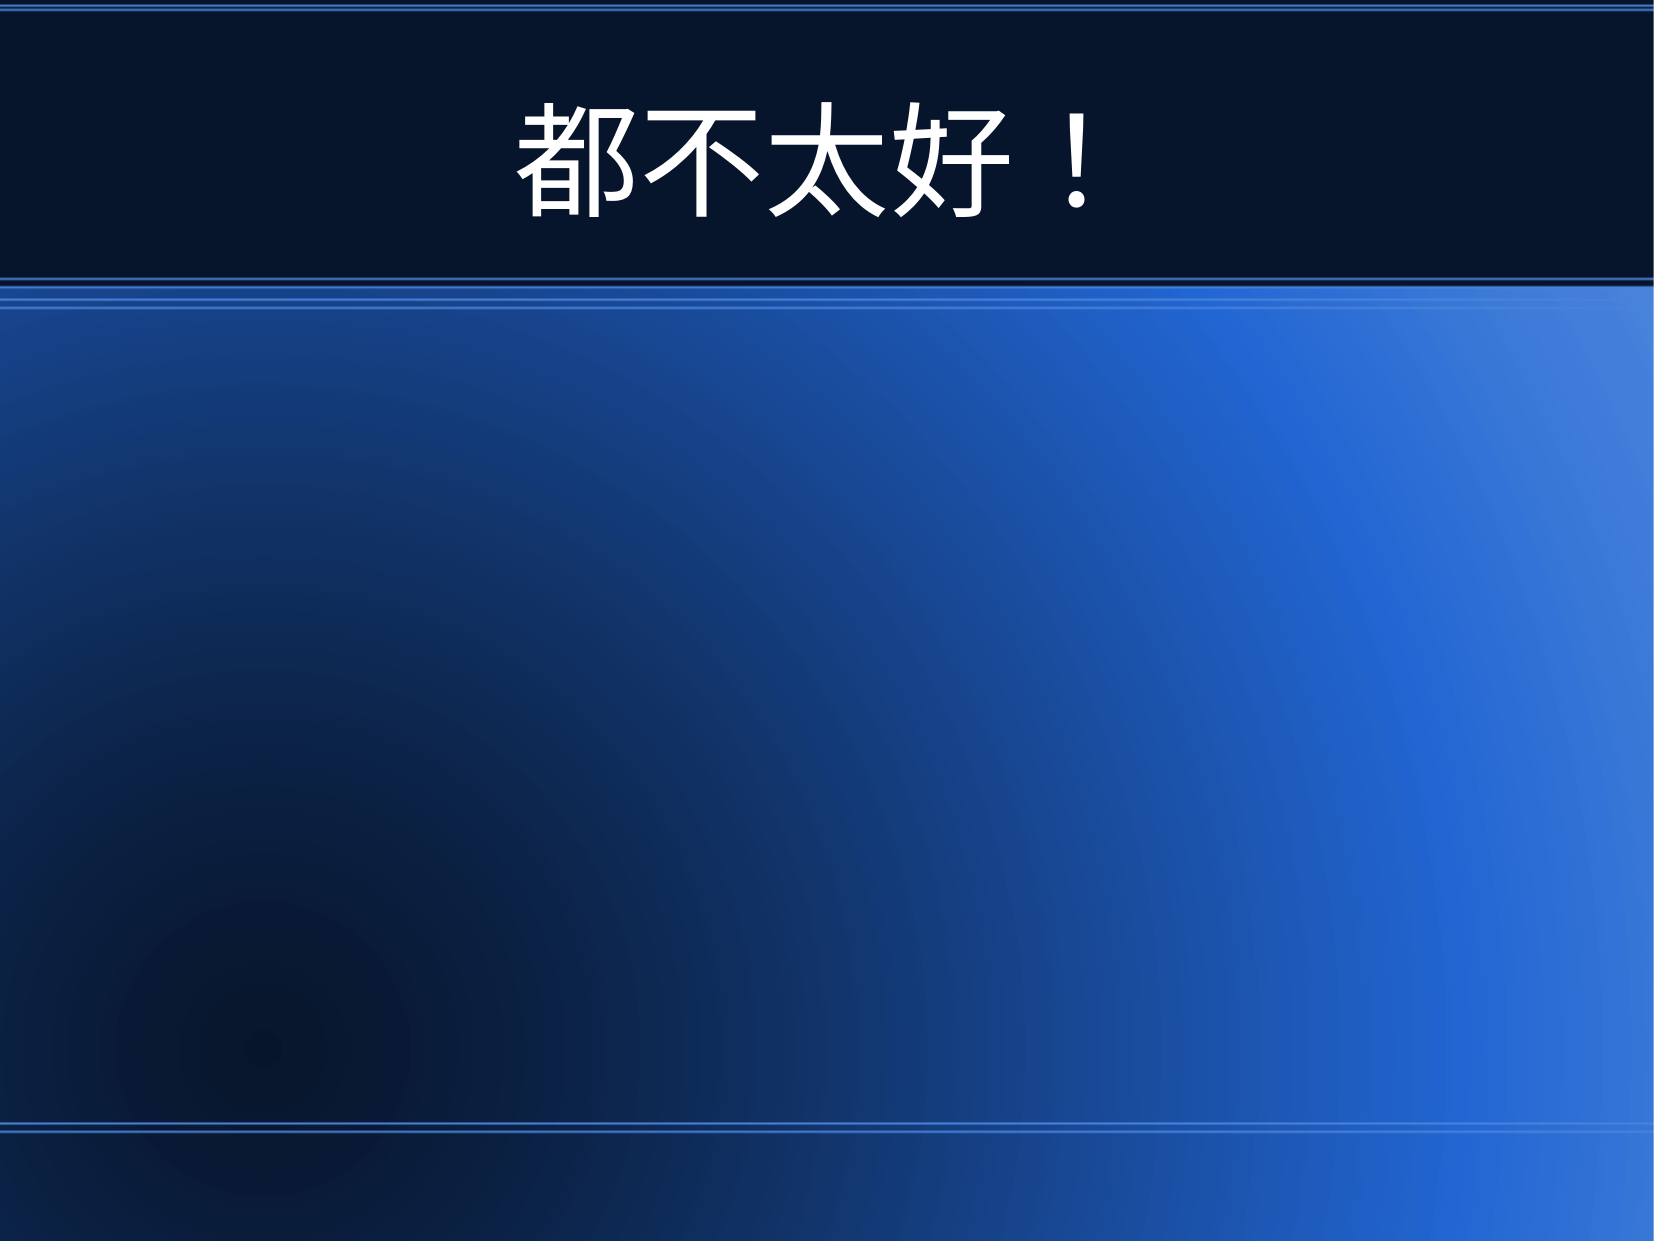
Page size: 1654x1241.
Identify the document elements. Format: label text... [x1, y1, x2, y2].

picture [0, 0, 1654, 1241]
title 都不太好！ [82, 49, 1571, 257]
